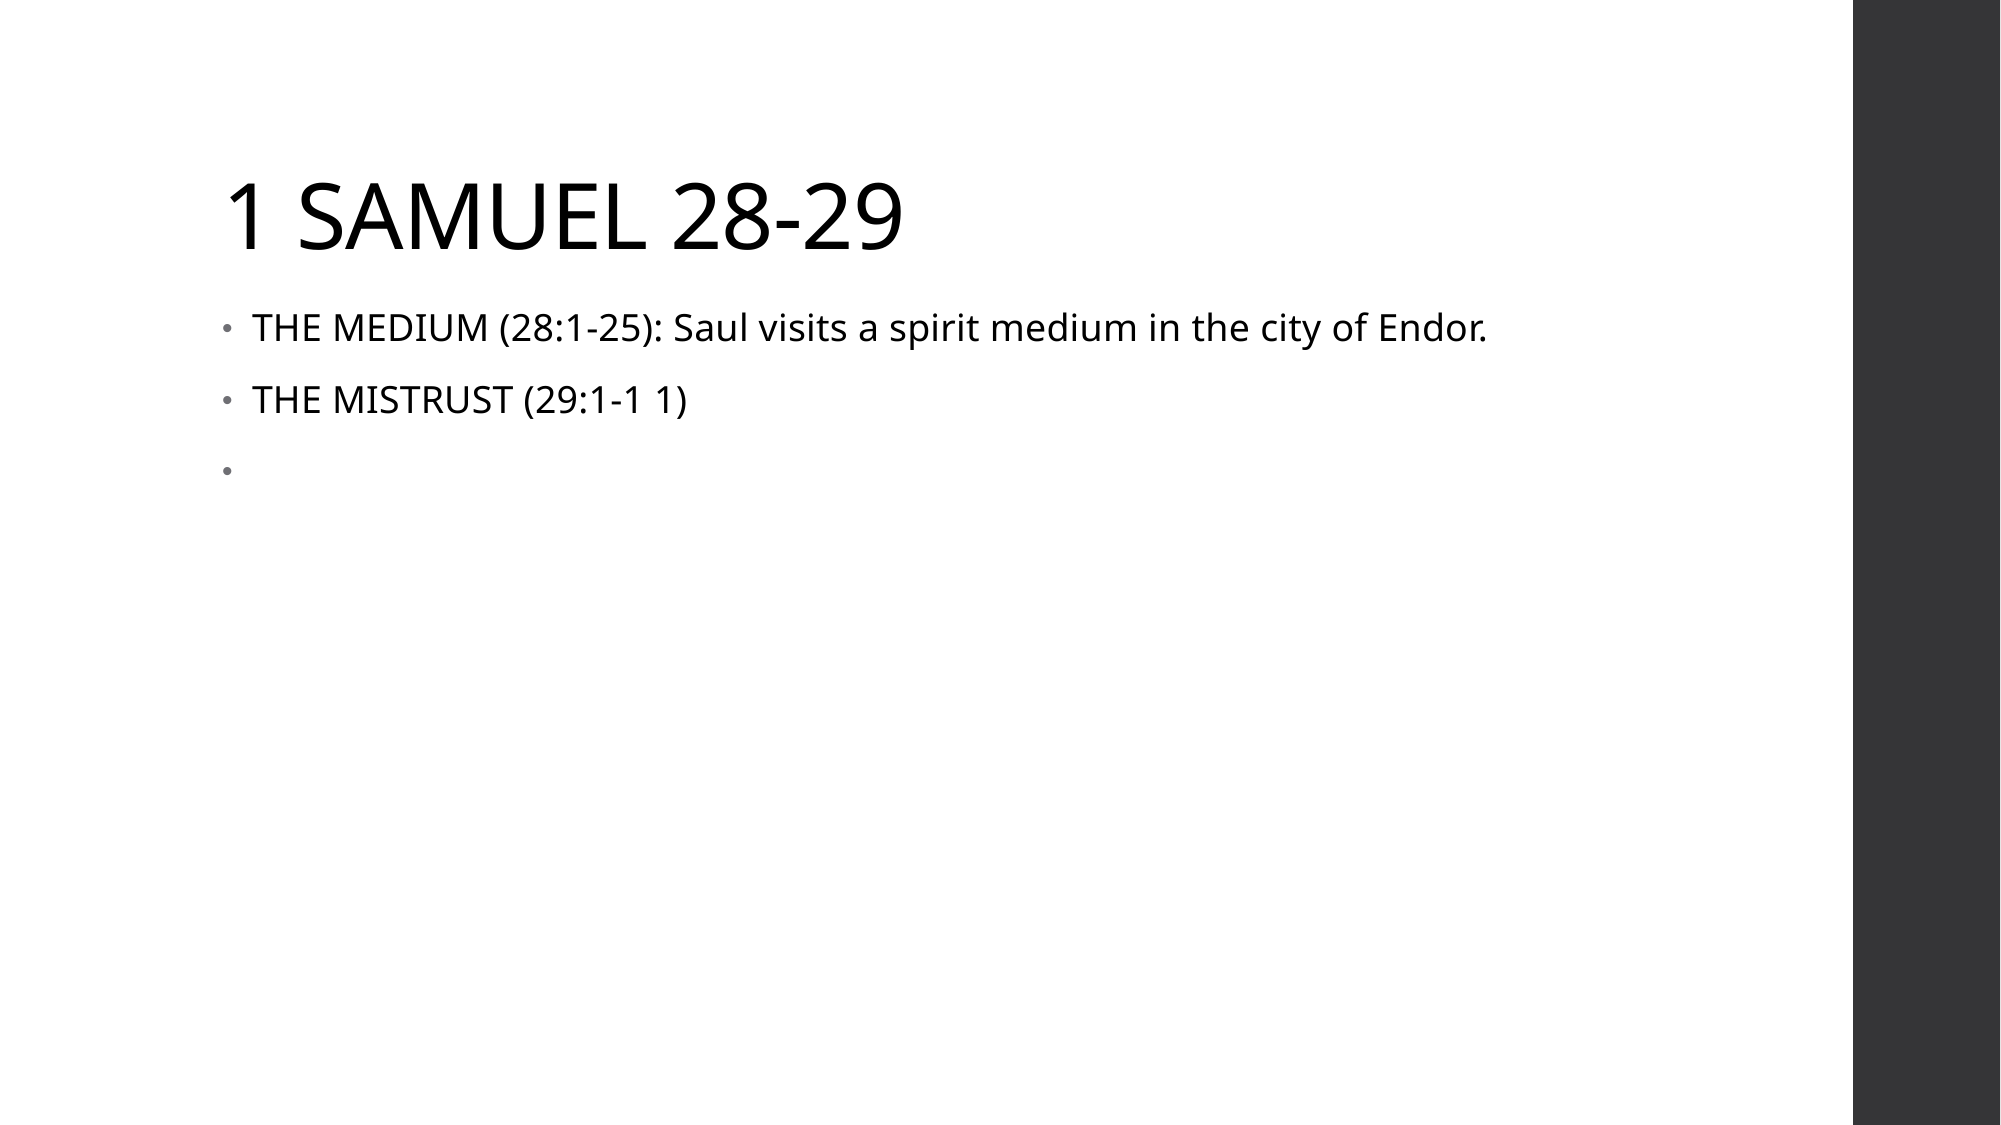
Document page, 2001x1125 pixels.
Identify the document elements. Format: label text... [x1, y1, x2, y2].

title 1 SAMUEL 28-29 [206, 60, 1797, 278]
list THE MEDIUM (28:1-25): Saul visits a spirit medium in the city of Endor. THE MISTRUST (29:1-1 1) [206, 299, 1617, 1014]
